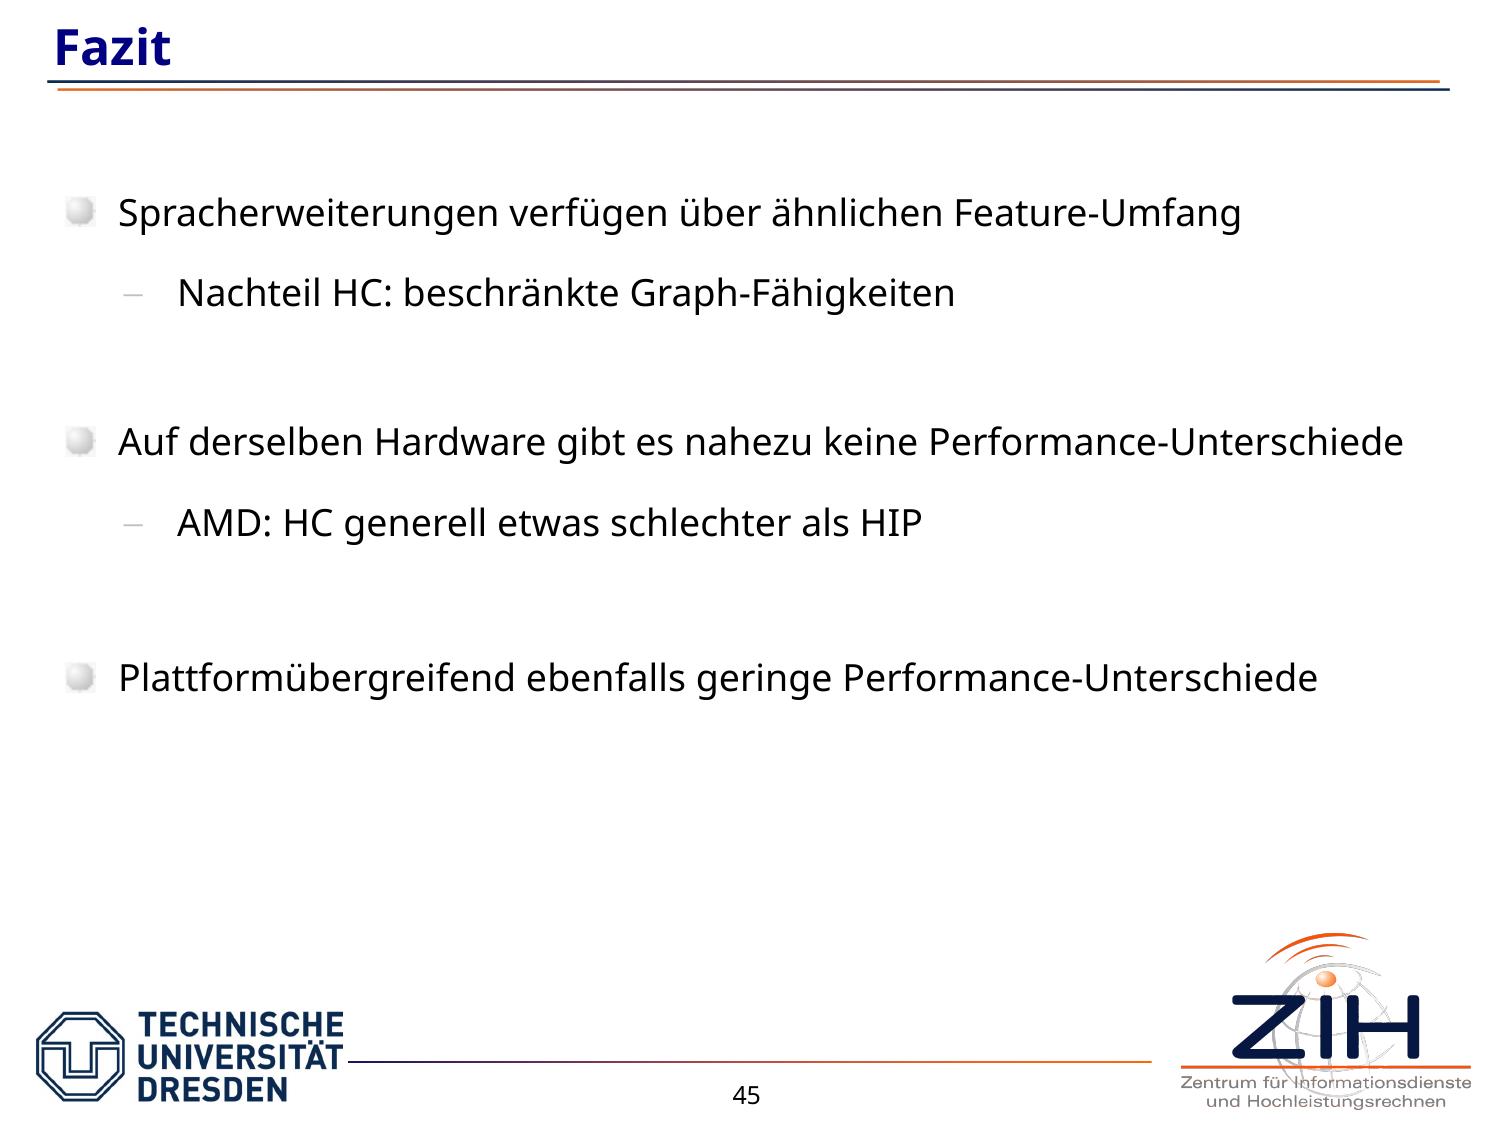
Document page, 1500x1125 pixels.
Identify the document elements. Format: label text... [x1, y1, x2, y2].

title Fazit [53, 12, 1453, 81]
picture [1181, 933, 1471, 1110]
picture [47, 80, 1450, 91]
picture [35, 1011, 343, 1102]
list Spracherweiterungen verfügen über ähnlichen Feature-Umfang Nachteil HC: beschränkte Graph-Fähigkeiten Auf derselben Hardware gibt es nahezu keine Performance-Unterschiede AMD: HC generell etwas schlechter als HIP Plattformübergreifend ebenfalls geringe Performance-Unterschiede [29, 118, 1418, 771]
